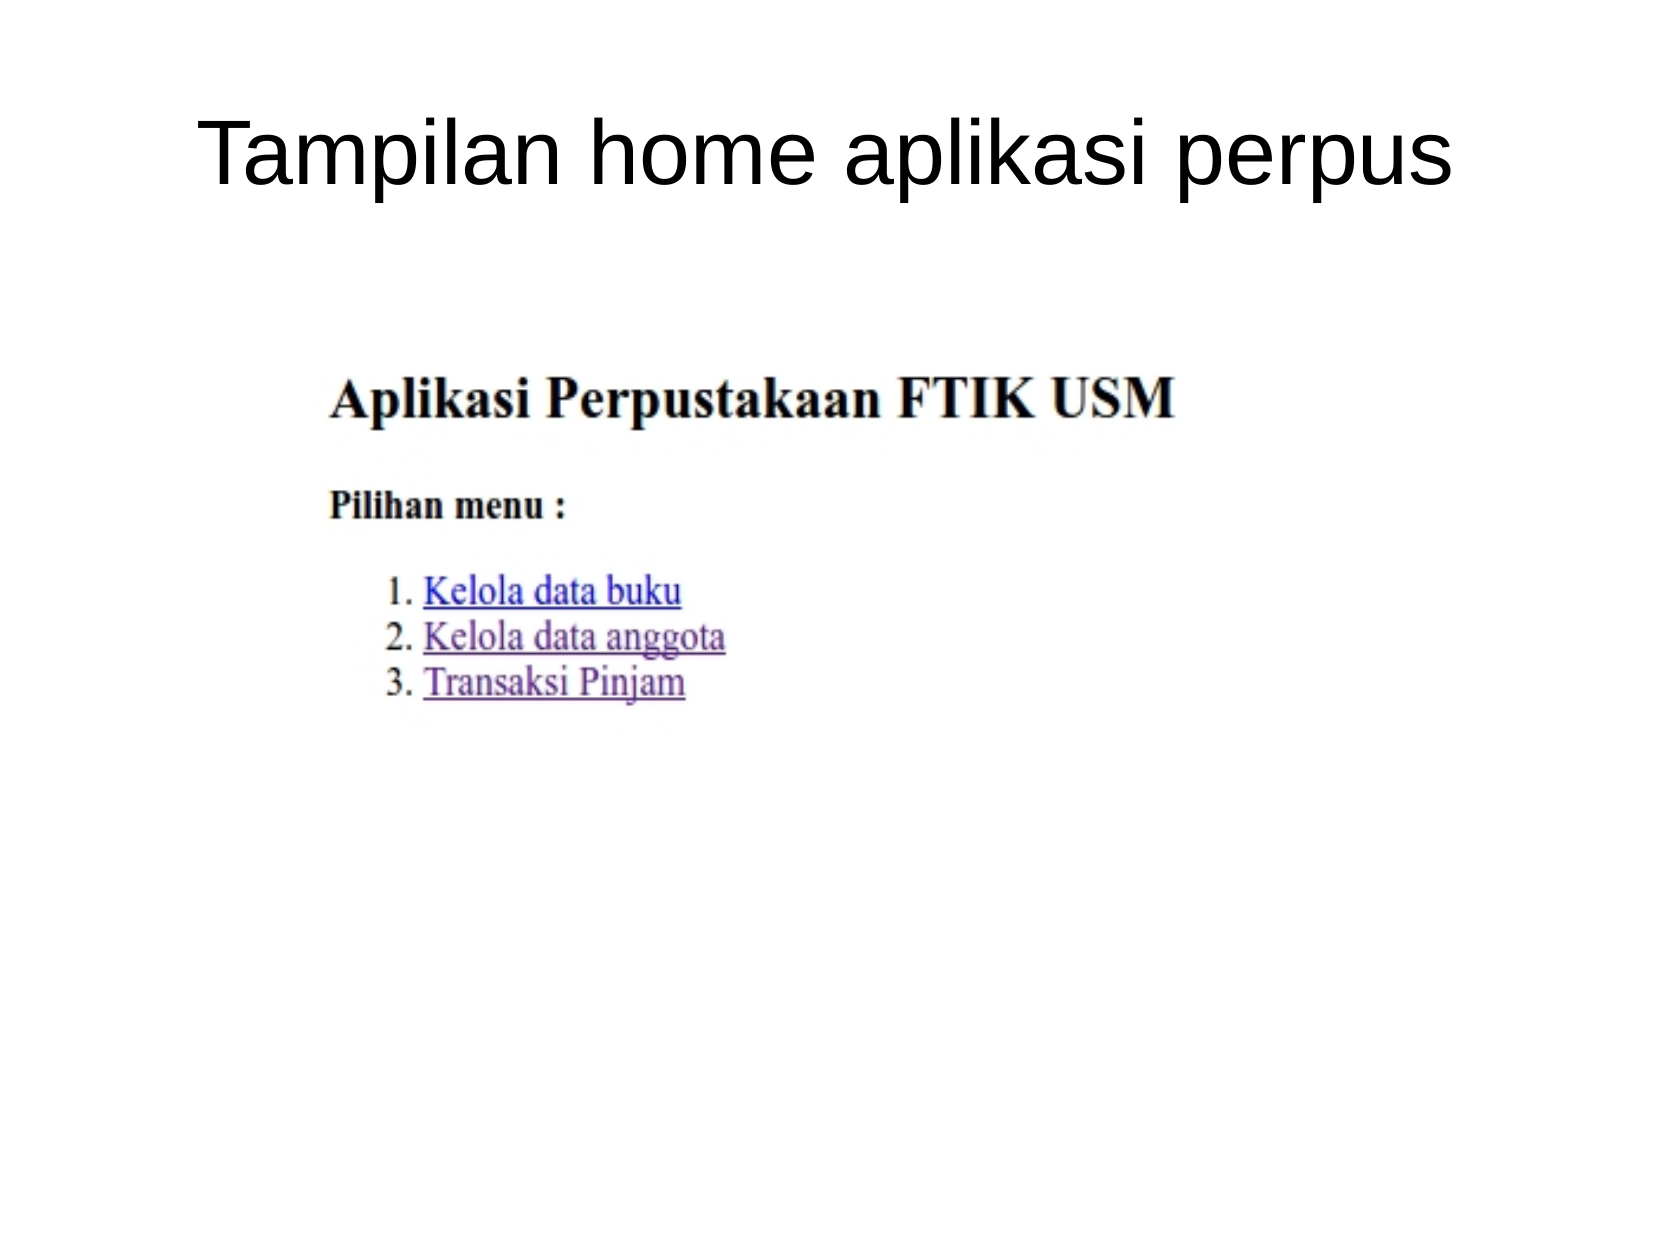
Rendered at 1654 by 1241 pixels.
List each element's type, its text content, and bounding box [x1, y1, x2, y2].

picture [315, 335, 1228, 856]
title Tampilan home aplikasi perpus [82, 49, 1571, 257]
